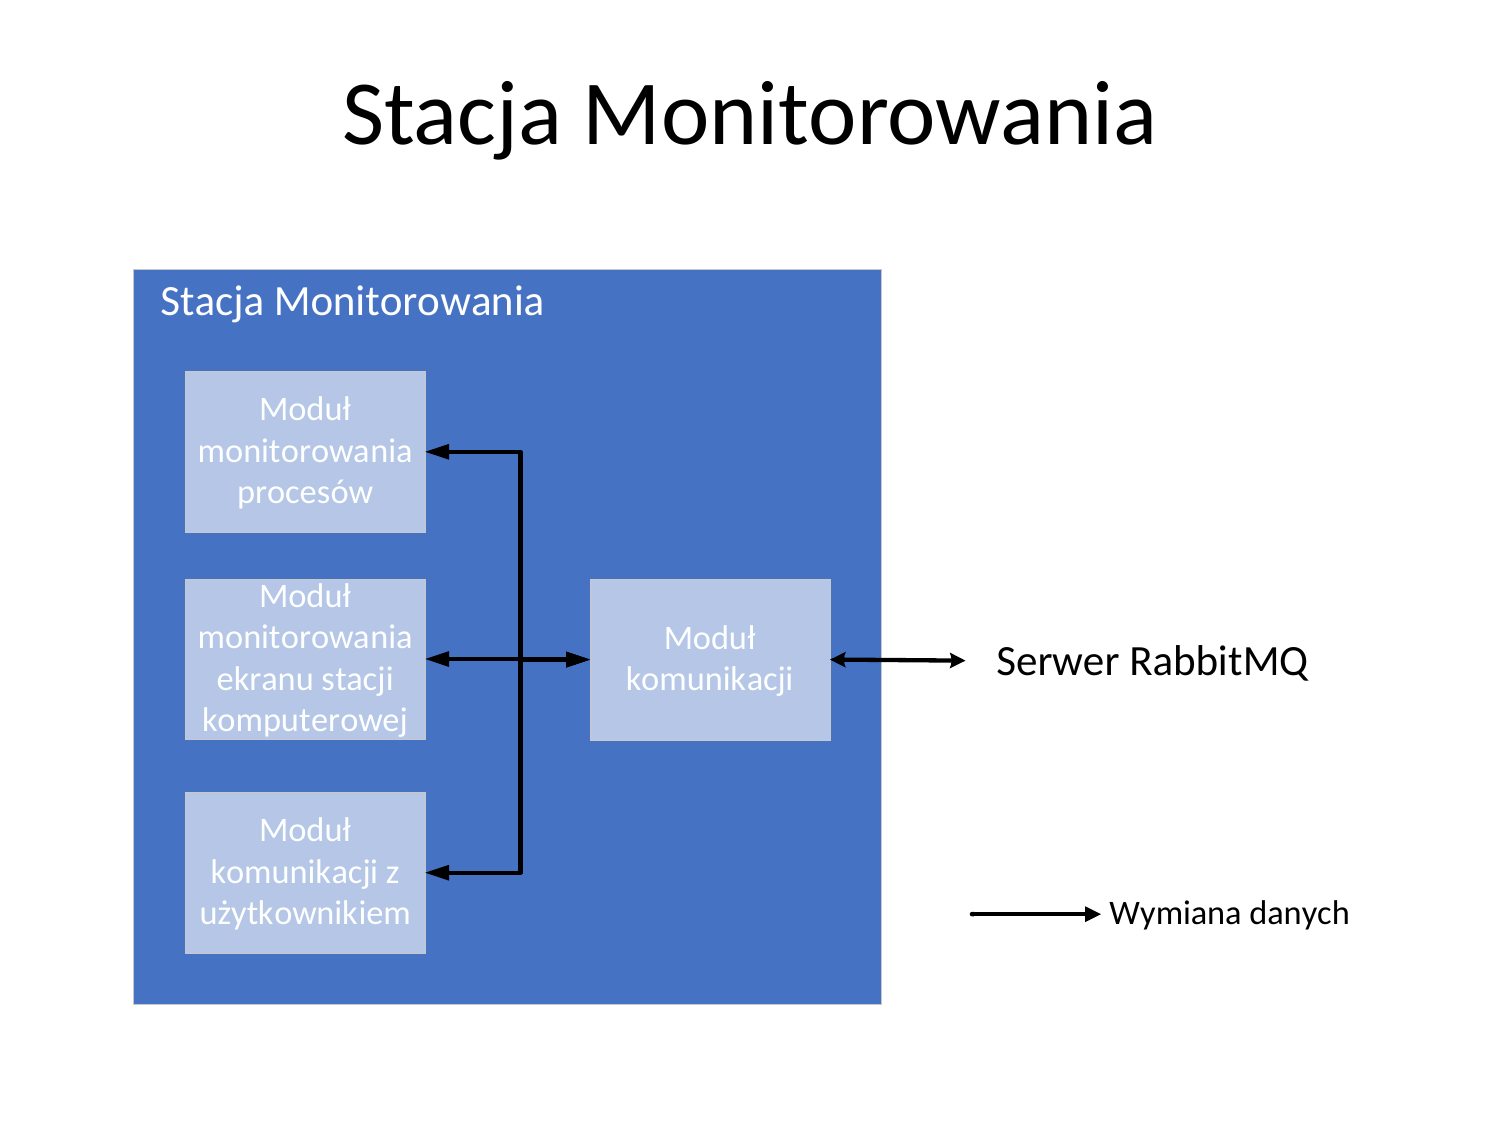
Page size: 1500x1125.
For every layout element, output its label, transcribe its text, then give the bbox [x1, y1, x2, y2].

title Stacja Monitorowania [75, 45, 1425, 233]
picture [131, 262, 1369, 1005]
